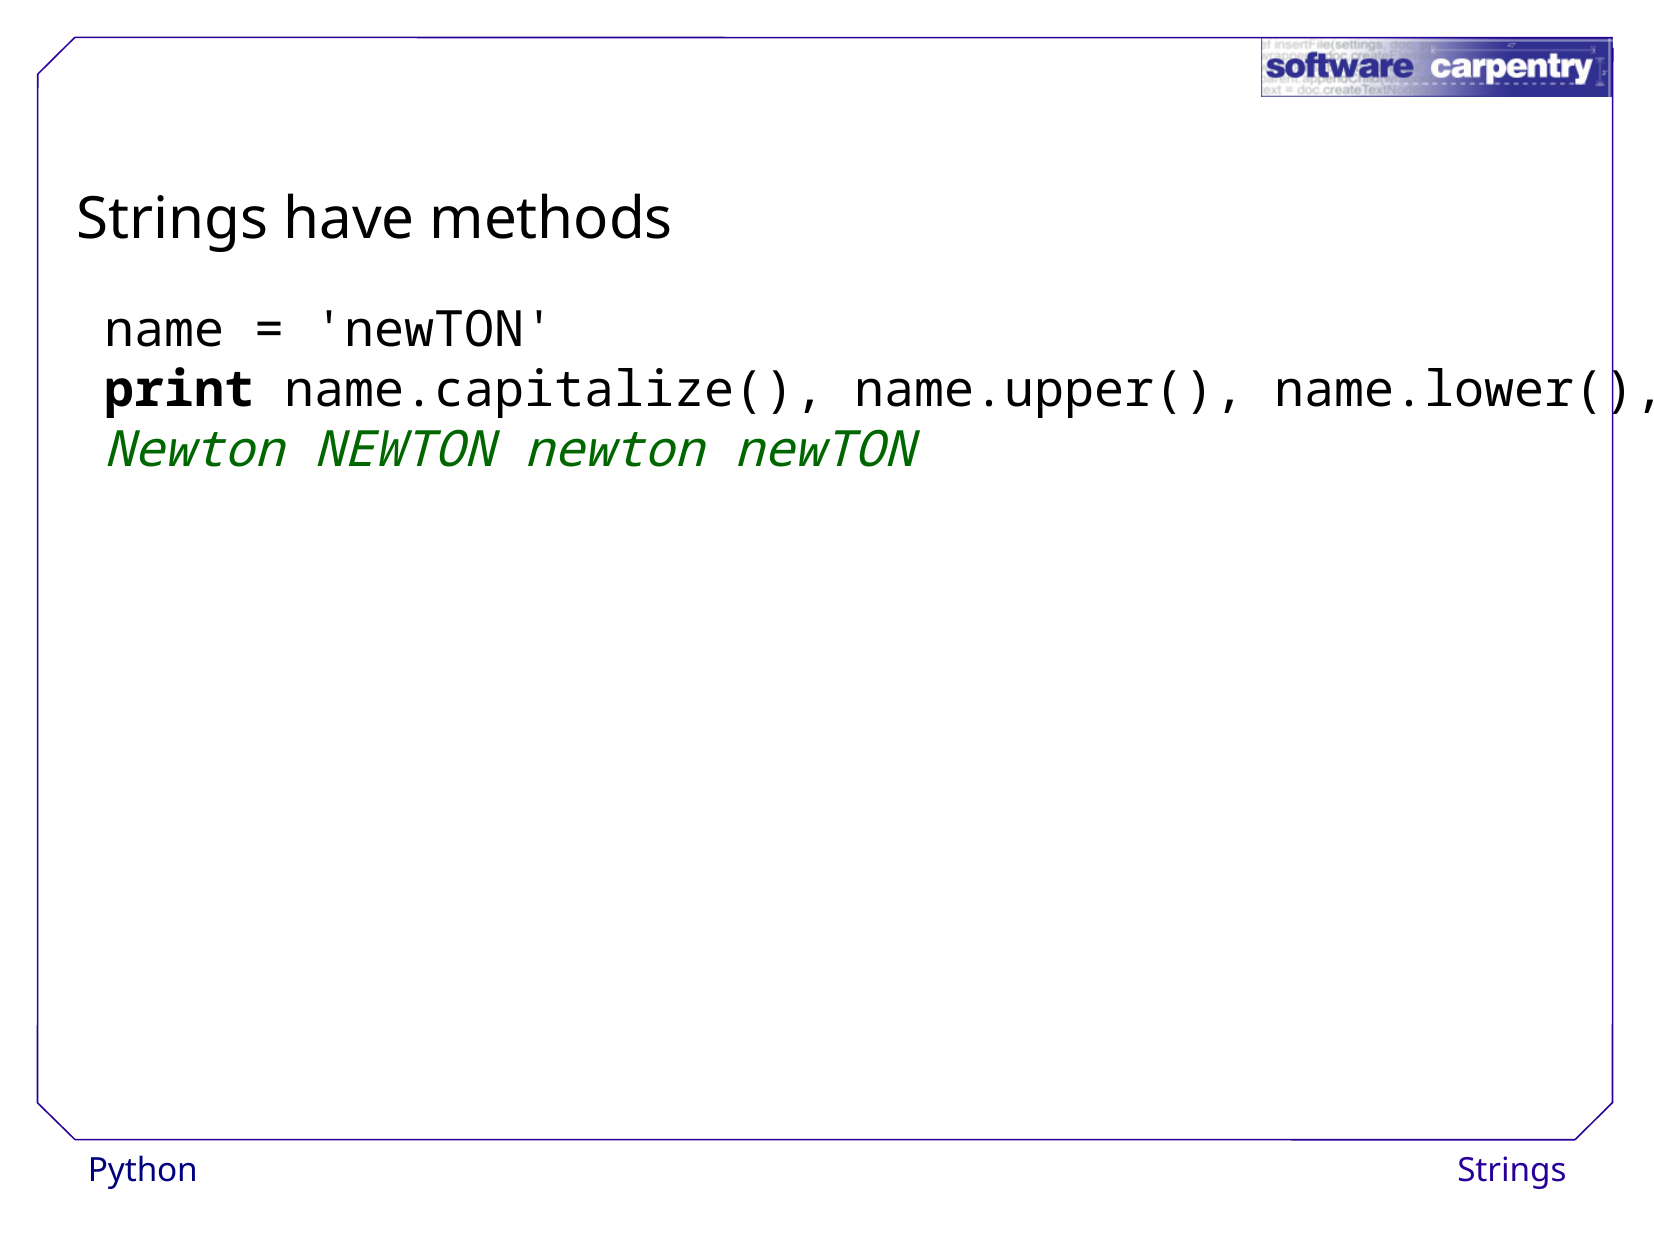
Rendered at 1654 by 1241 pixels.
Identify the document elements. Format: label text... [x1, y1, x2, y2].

picture [1261, 39, 1613, 97]
text_box Strings have methods [61, 138, 838, 259]
text_box name = 'newTON' print name.capitalize(), name.upper(), name.lower(), name Newton NEWTON newton newTON [89, 289, 1593, 923]
